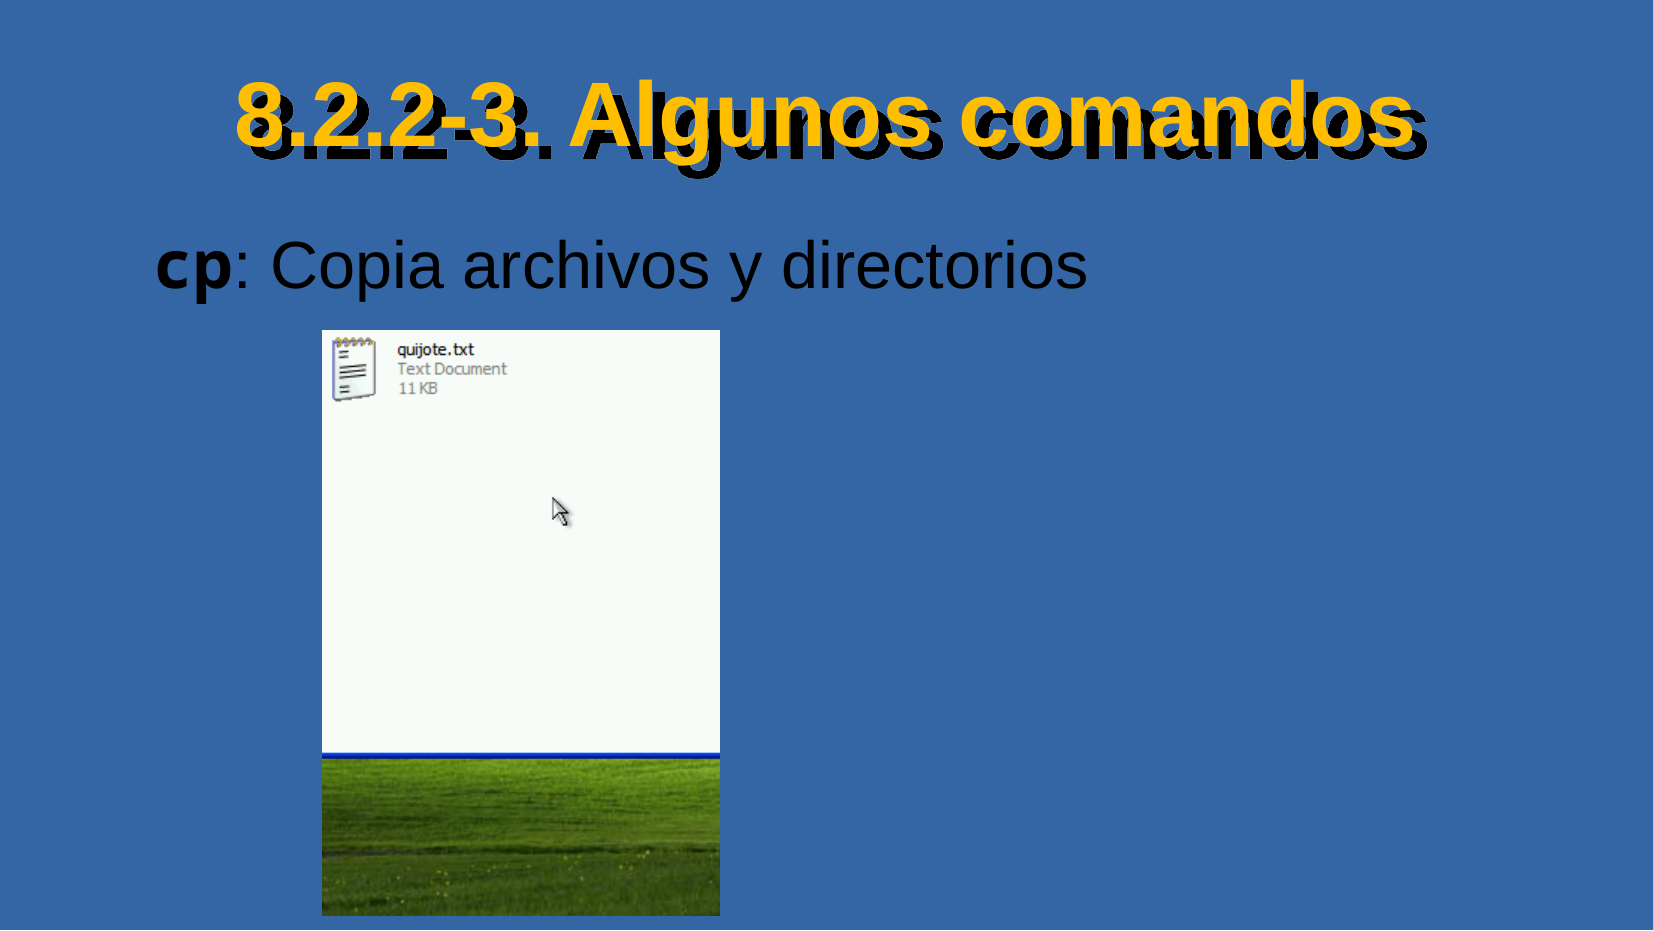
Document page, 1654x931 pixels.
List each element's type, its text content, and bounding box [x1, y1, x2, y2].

list cp: Copia archivos y directorios [82, 217, 1571, 758]
picture [322, 330, 720, 916]
title 8.2.2-3. Algunos comandos [82, 37, 1571, 193]
